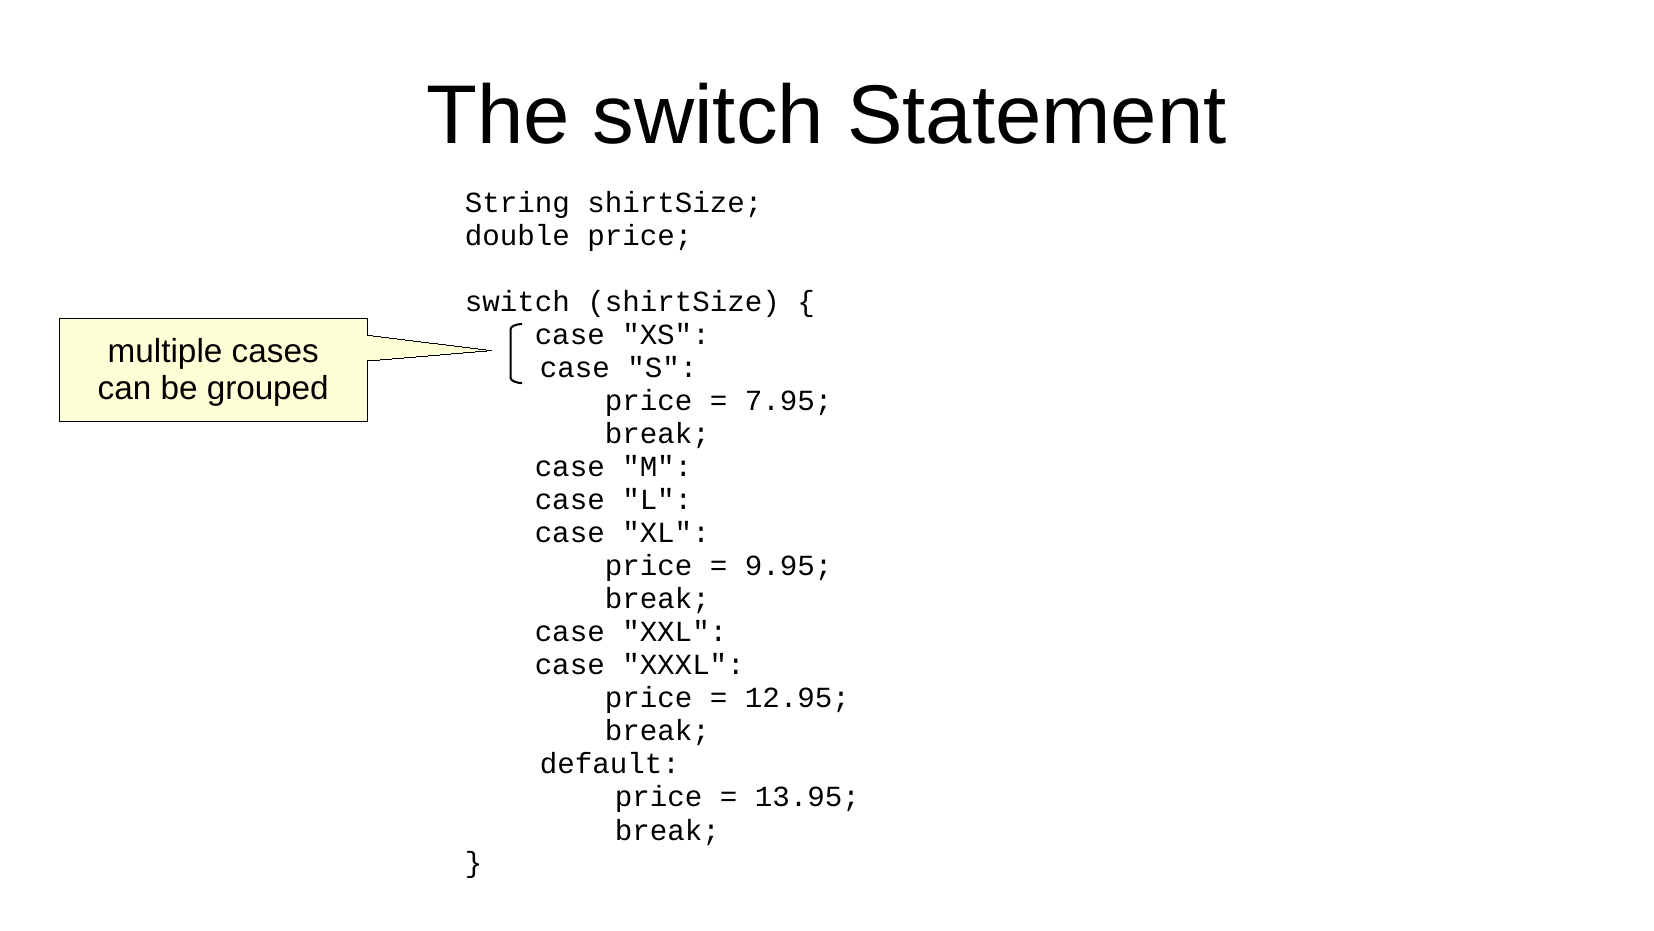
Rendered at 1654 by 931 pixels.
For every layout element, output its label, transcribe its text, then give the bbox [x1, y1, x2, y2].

text_box multiple cases can be grouped [59, 318, 492, 422]
title The switch Statement [82, 37, 1571, 193]
text_box String shirtSize; double price; switch (shirtSize) { case "XS": case "S": price = 7.95; break; case "M": case "L": case "XL": price = 9.95; break; case "XXL": case "XXXL": price = 12.95; break; default: price = 13.95; break; } [450, 181, 1139, 890]
